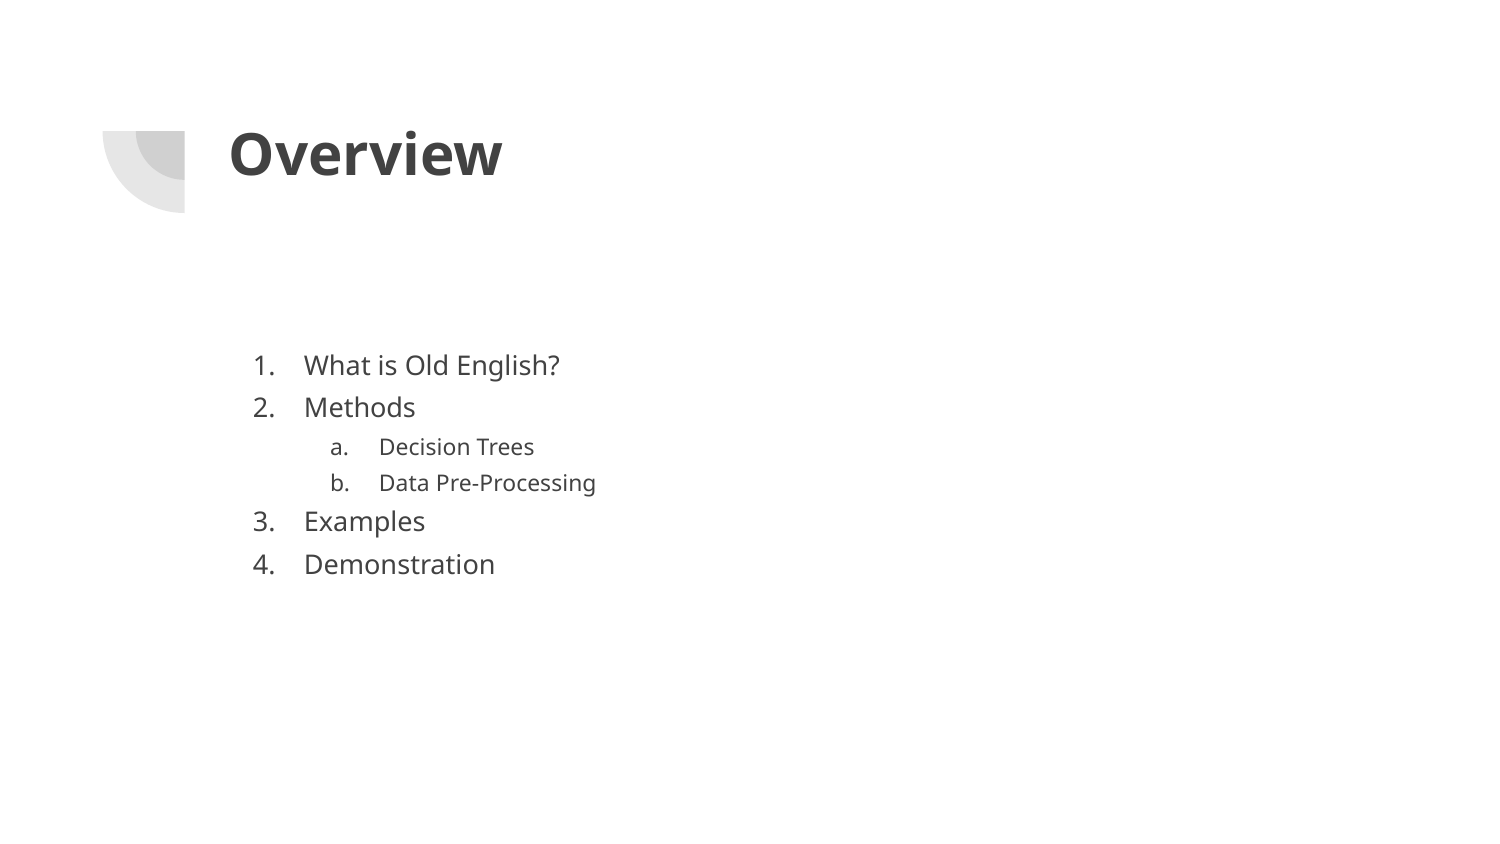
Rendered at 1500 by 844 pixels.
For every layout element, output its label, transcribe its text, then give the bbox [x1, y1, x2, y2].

title Overview [213, 98, 1368, 263]
list What is Old English? Methods Decision Trees Data Pre-Processing Examples Demonstration [213, 326, 1368, 744]
